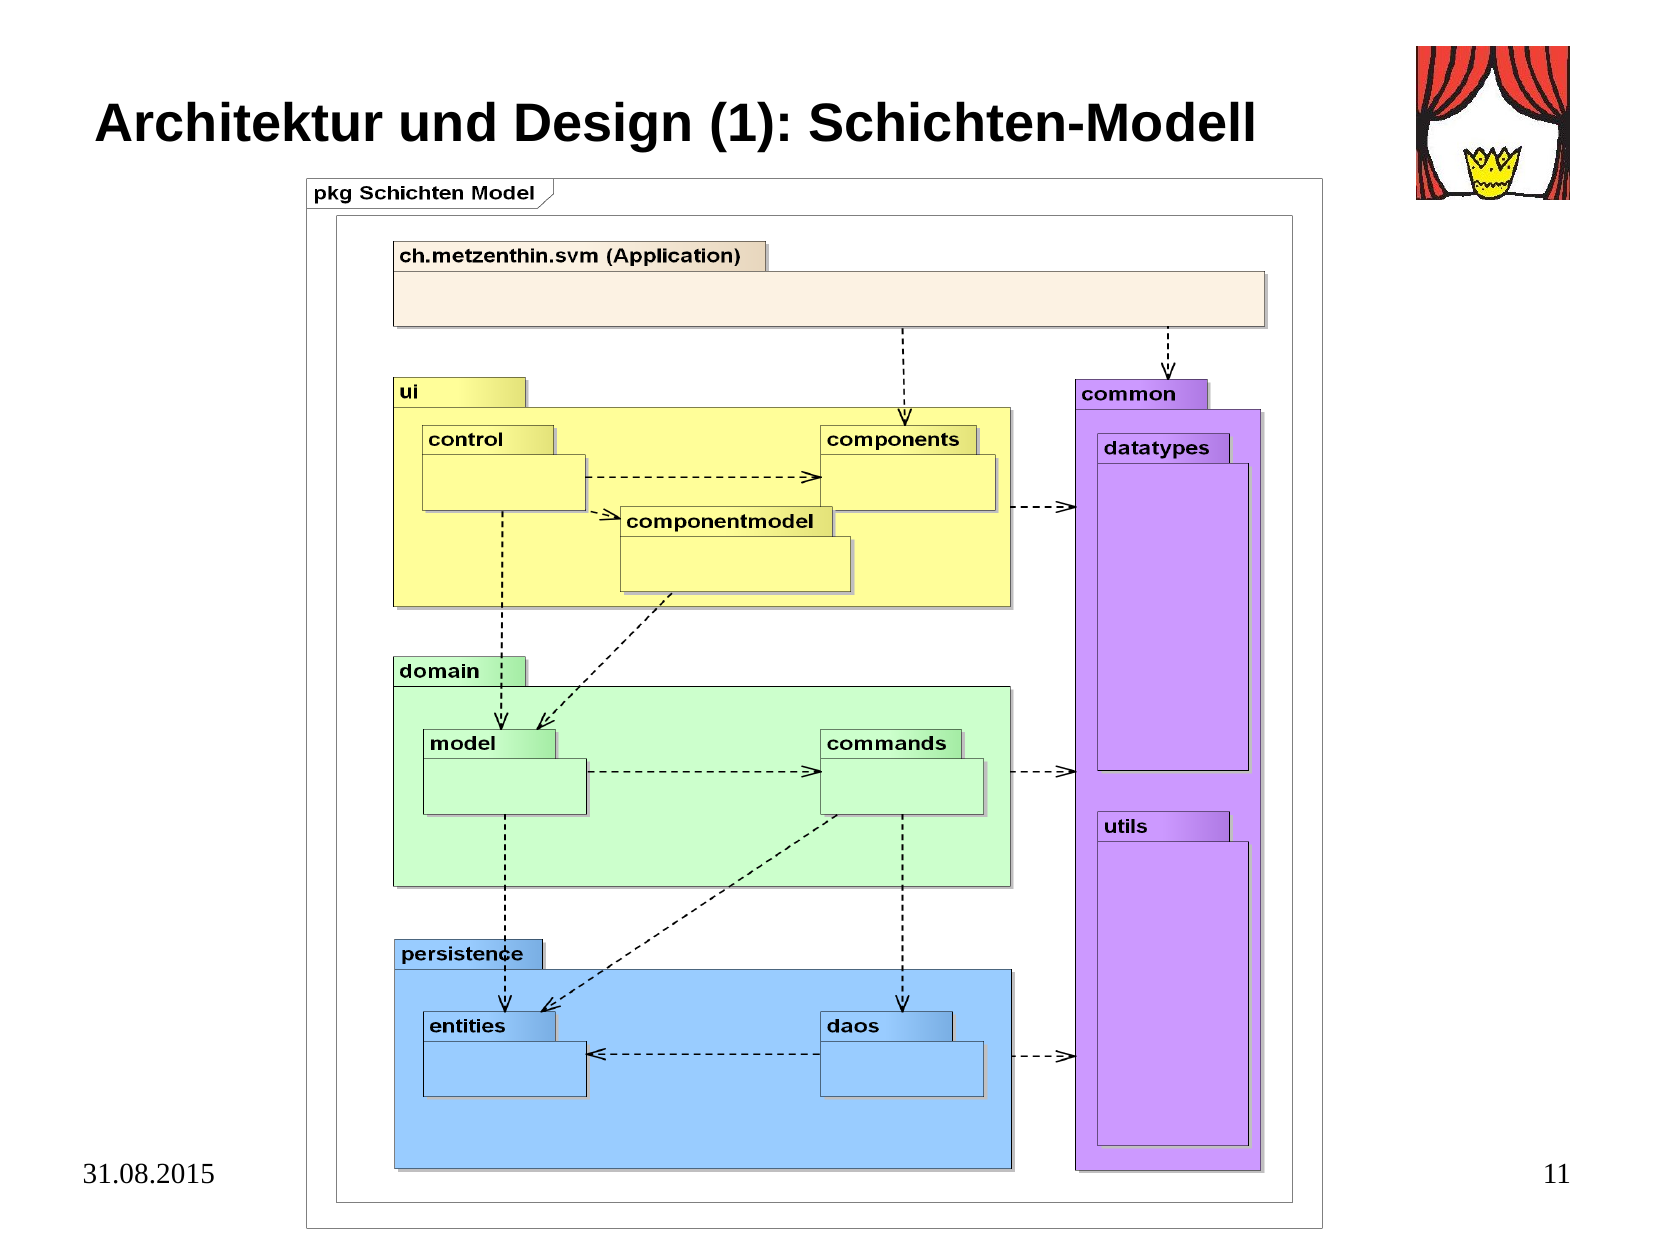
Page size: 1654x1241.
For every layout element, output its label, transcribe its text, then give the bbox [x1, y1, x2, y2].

title Architektur und Design (1): Schichten-Modell [94, 53, 1347, 193]
picture [305, 177, 1323, 1229]
picture [1416, 46, 1570, 200]
